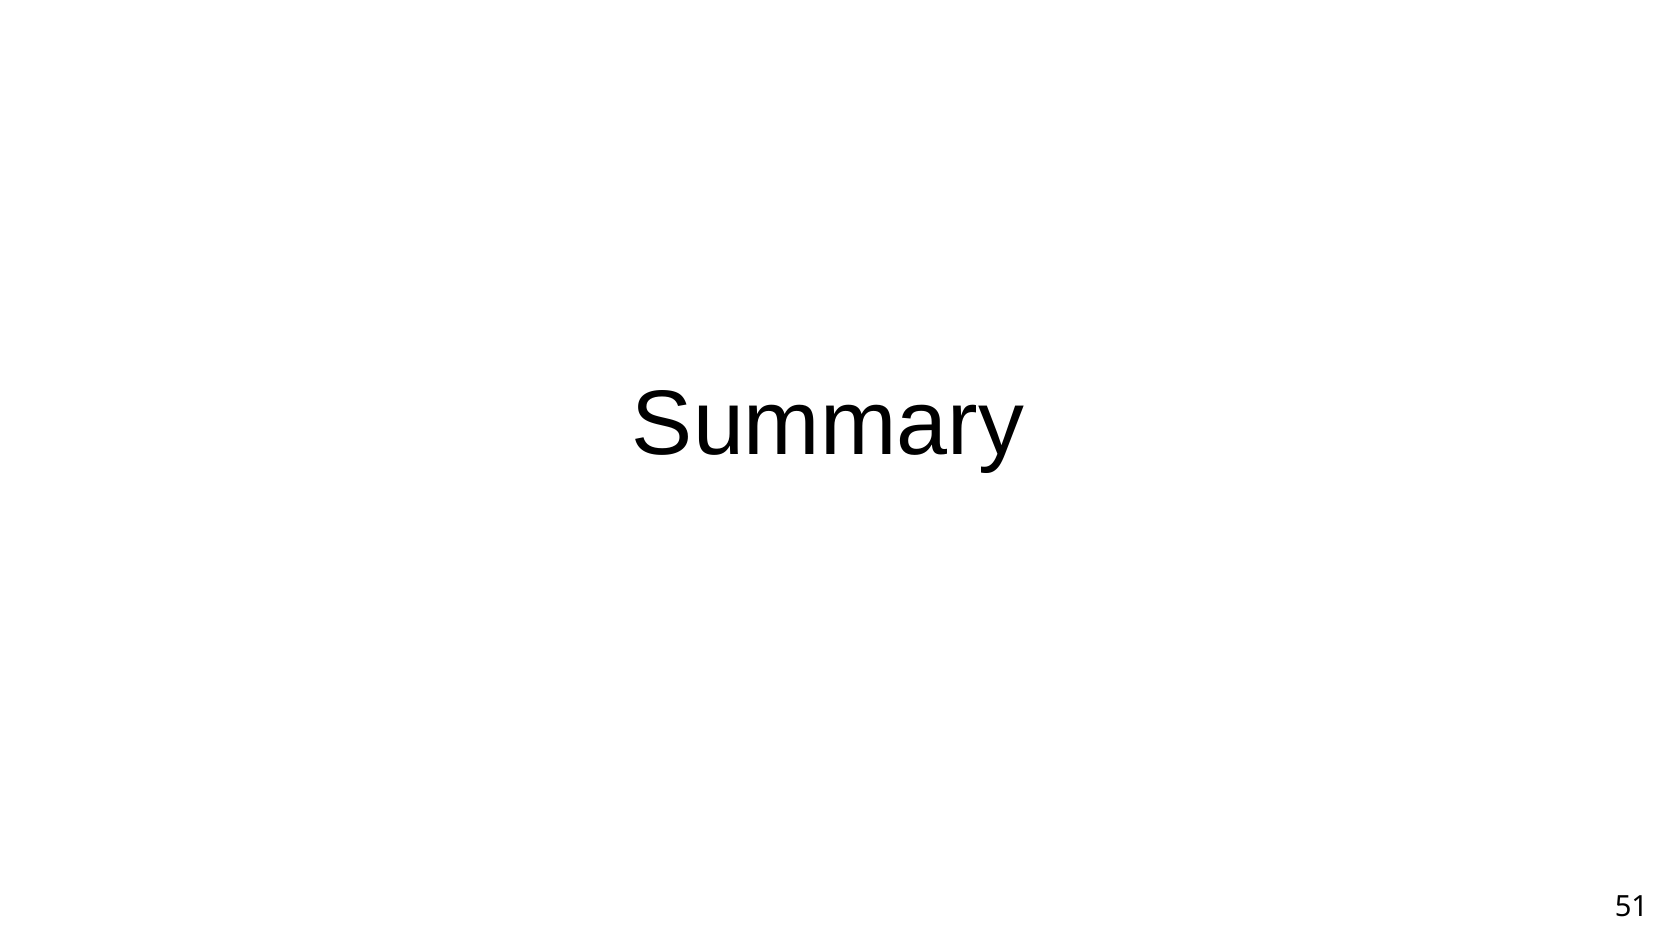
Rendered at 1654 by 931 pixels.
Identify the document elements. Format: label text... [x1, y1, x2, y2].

title Summary [0, 320, 1654, 526]
